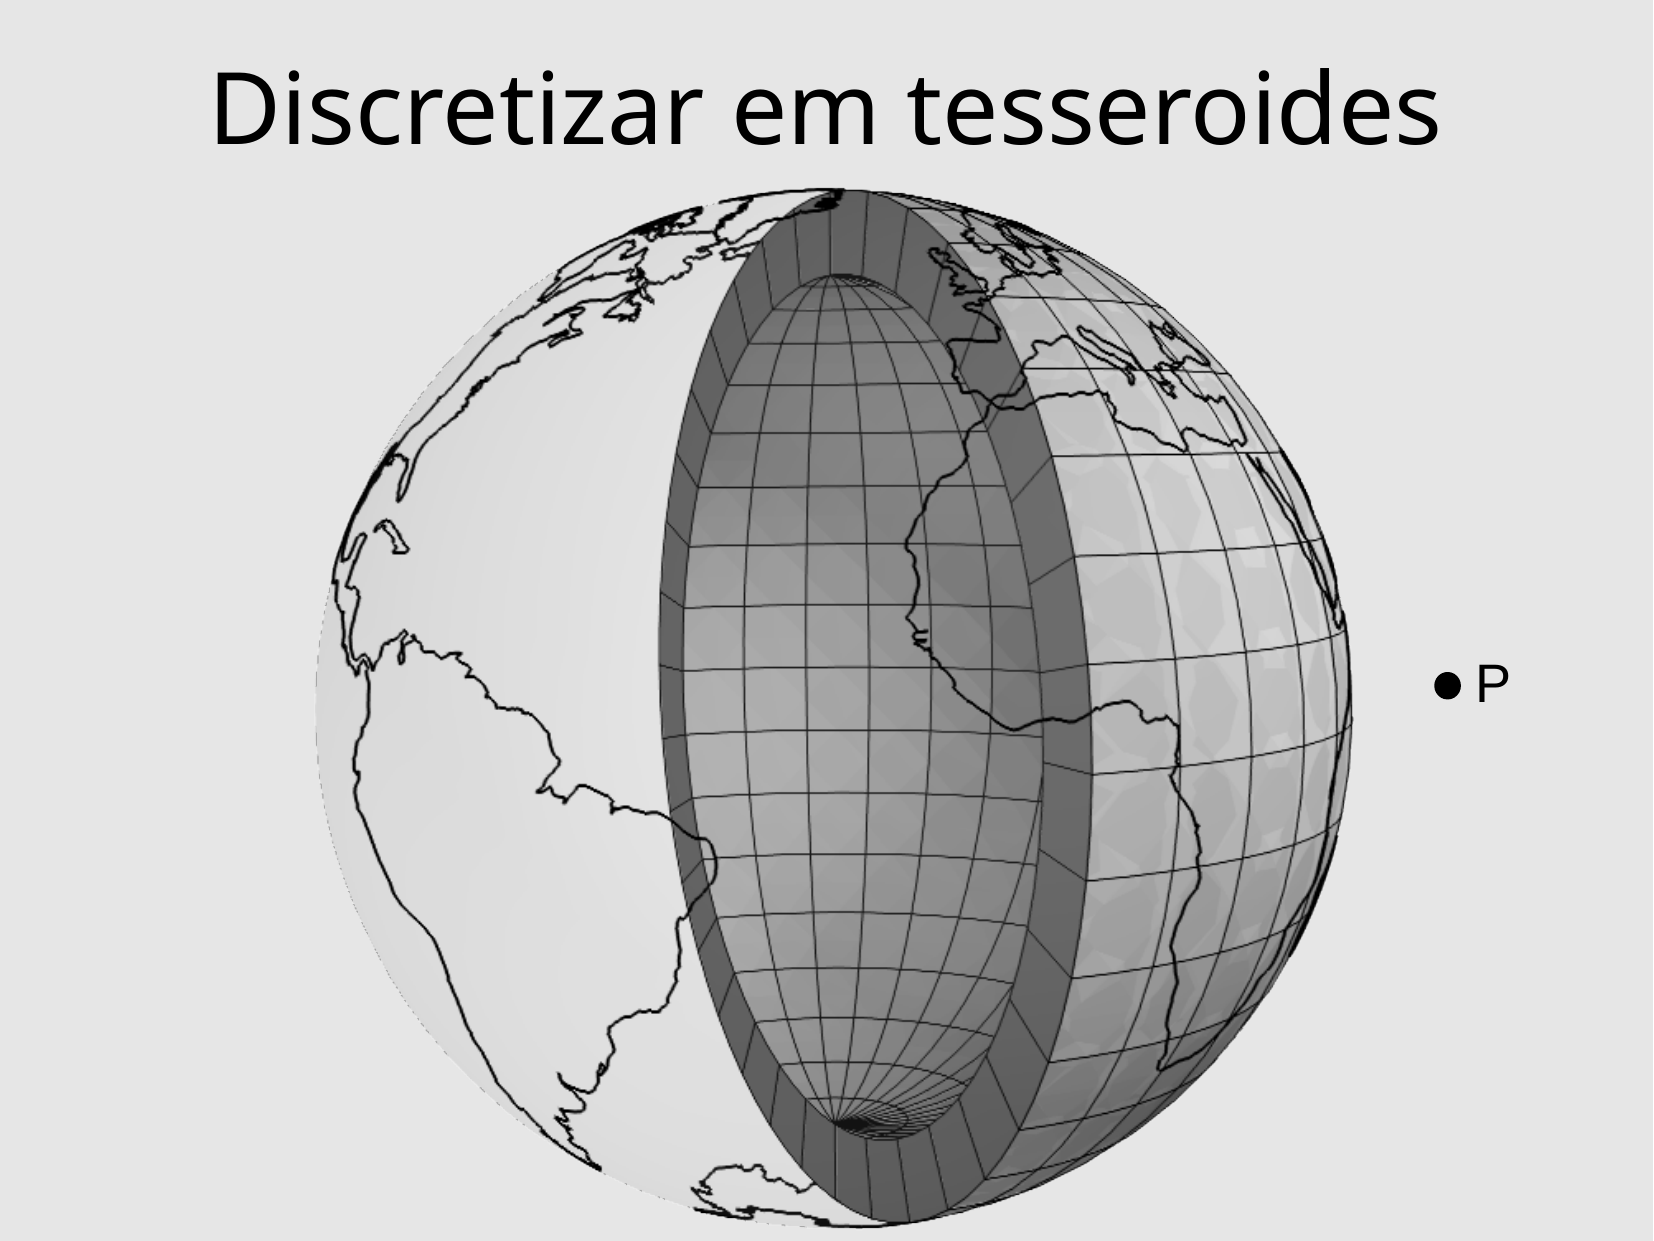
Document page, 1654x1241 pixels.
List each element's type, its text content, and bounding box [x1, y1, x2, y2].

picture [150, 89, 1470, 1241]
title Discretizar em tesseroides [82, 2, 1571, 210]
text_box P [1470, 645, 1527, 722]
